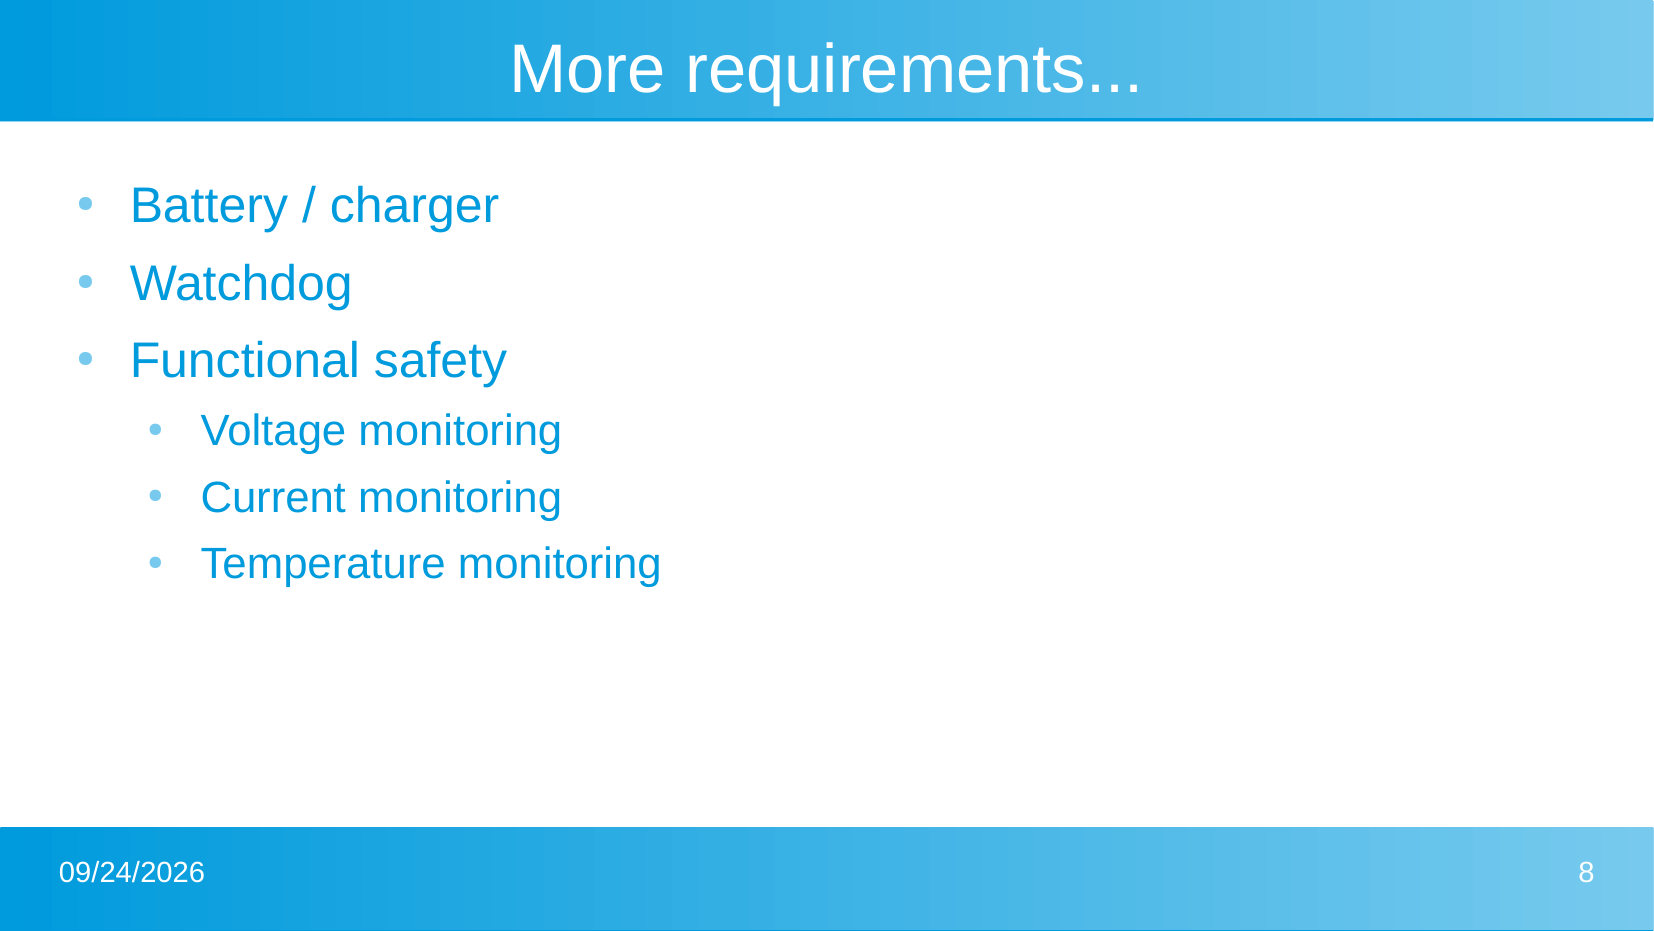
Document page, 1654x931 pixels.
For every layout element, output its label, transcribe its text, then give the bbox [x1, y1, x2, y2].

list Battery / charger Watchdog Functional safety Voltage monitoring Current monitoring Temperature monitoring [58, 177, 1595, 768]
title More requirements... [58, 29, 1595, 108]
